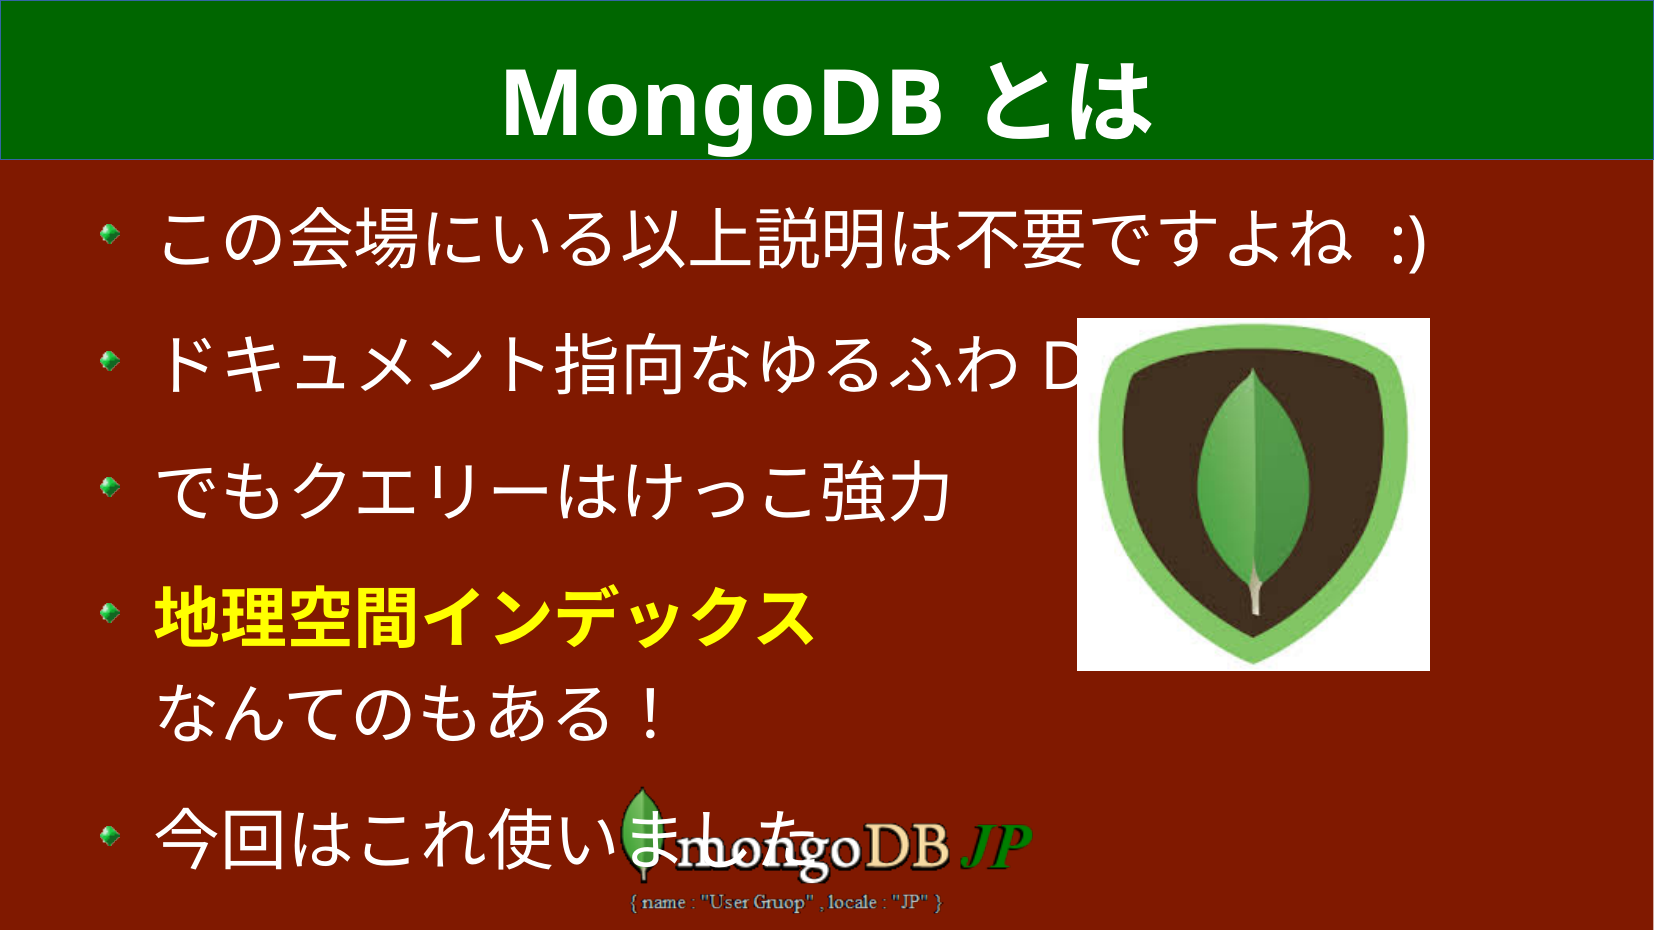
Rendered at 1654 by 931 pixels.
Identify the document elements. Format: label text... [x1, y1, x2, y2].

title MongoDBとは [82, 37, 1571, 156]
picture [616, 784, 1047, 931]
picture [100, 826, 120, 846]
picture [1077, 318, 1430, 671]
list この会場にいる以上説明は不要ですよね :) ドキュメント指向なゆるふわDB でもクエリーはけっこ強力 地理空間インデックス なんてのもある！ 今回はこれ使いました [82, 185, 1571, 740]
